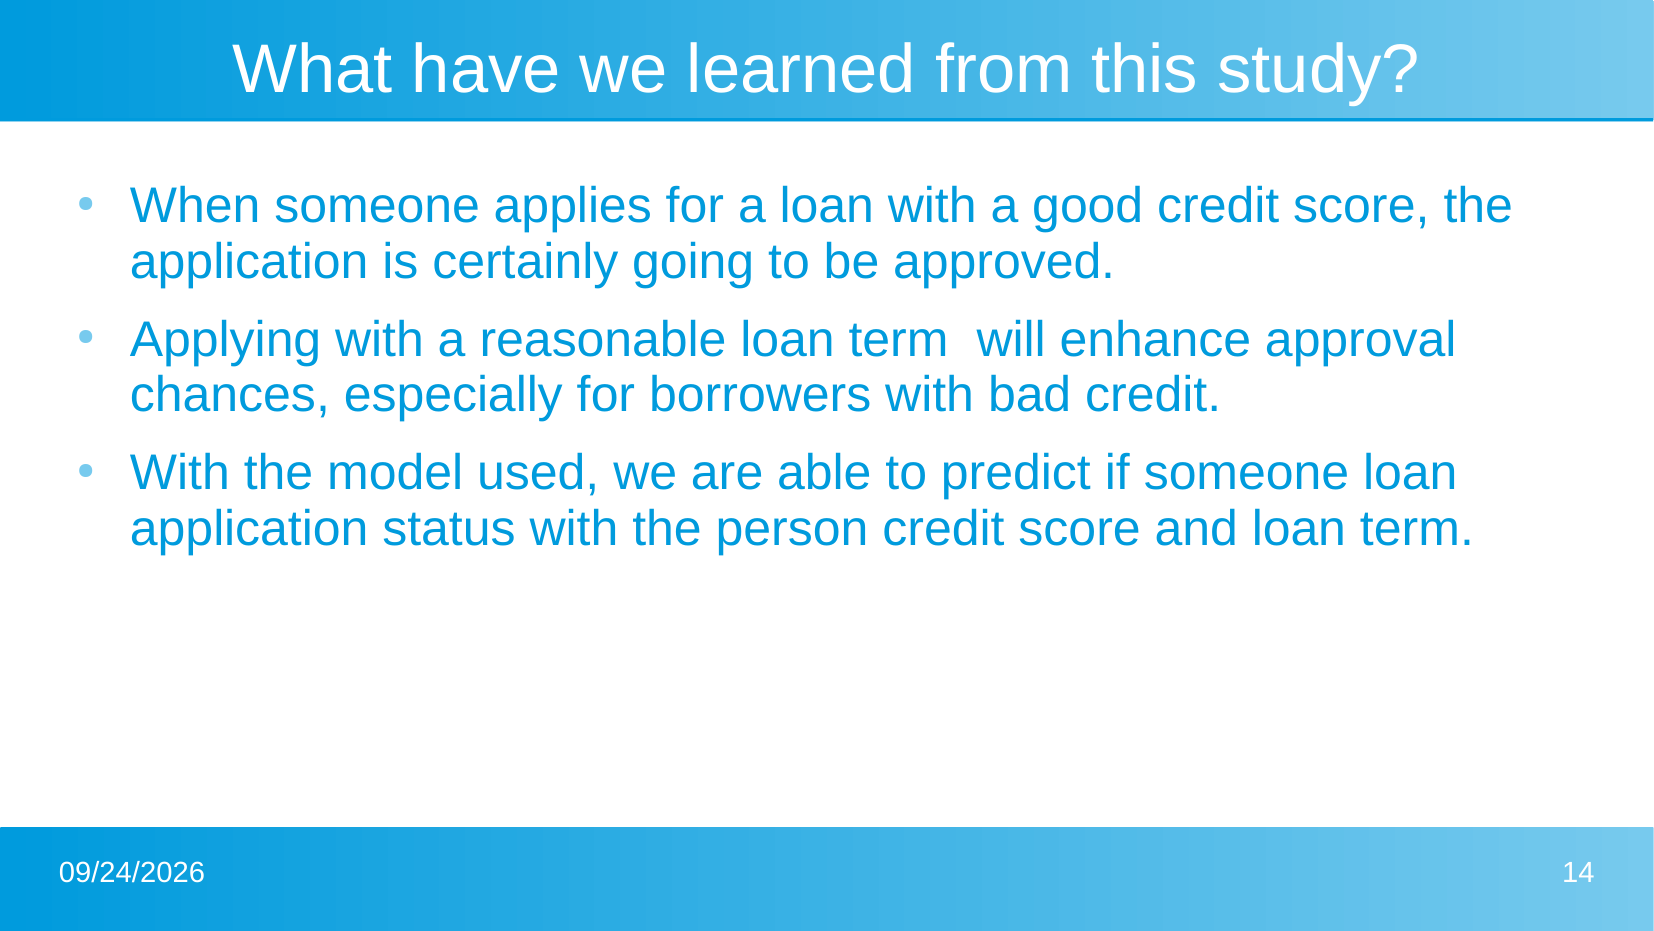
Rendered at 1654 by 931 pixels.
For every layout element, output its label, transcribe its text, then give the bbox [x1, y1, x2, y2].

list When someone applies for a loan with a good credit score, the application is certainly going to be approved. Applying with a reasonable loan term will enhance approval chances, especially for borrowers with bad credit. With the model used, we are able to predict if someone loan application status with the person credit score and loan term. [59, 177, 1595, 768]
title What have we learned from this study? [59, 29, 1595, 108]
